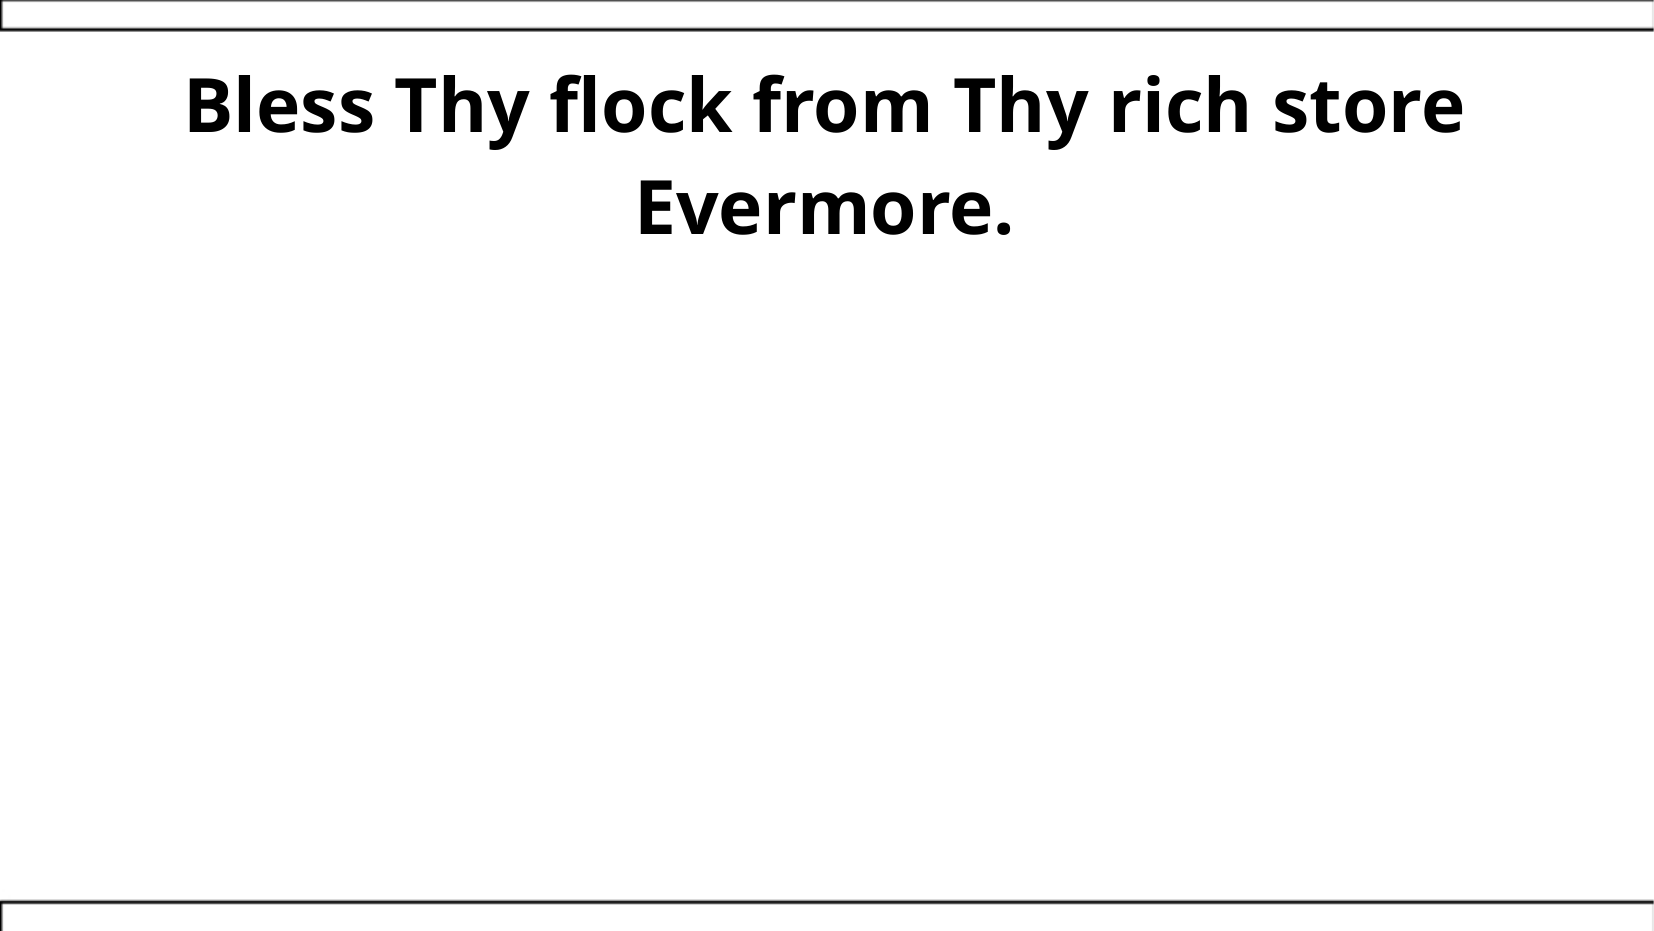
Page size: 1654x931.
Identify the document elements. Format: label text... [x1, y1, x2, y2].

text_box Bless Thy flock from Thy rich store Evermore. [105, 45, 1546, 260]
picture [0, 0, 1654, 931]
